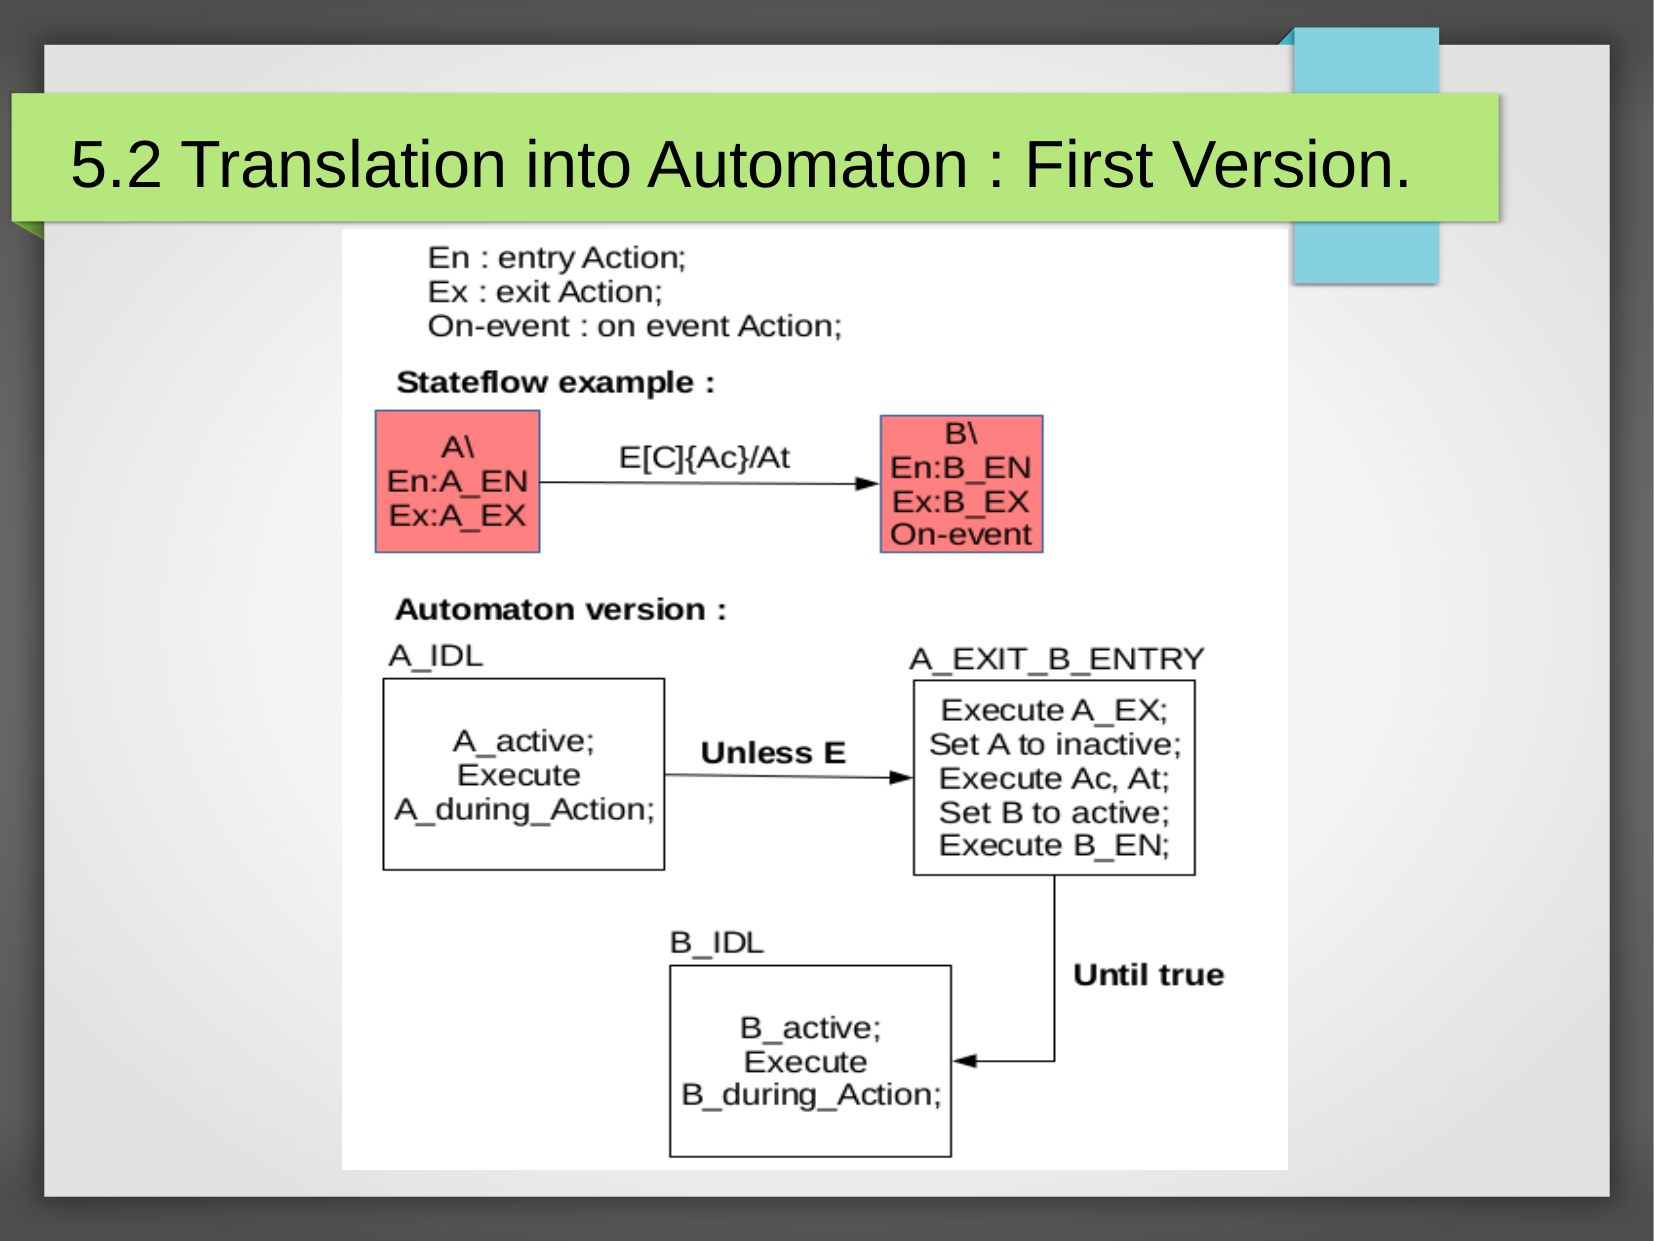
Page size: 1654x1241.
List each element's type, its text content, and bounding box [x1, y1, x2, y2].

picture [0, 0, 1654, 1241]
title 5.2 Translation into Automaton : First Version. [70, 70, 1489, 258]
